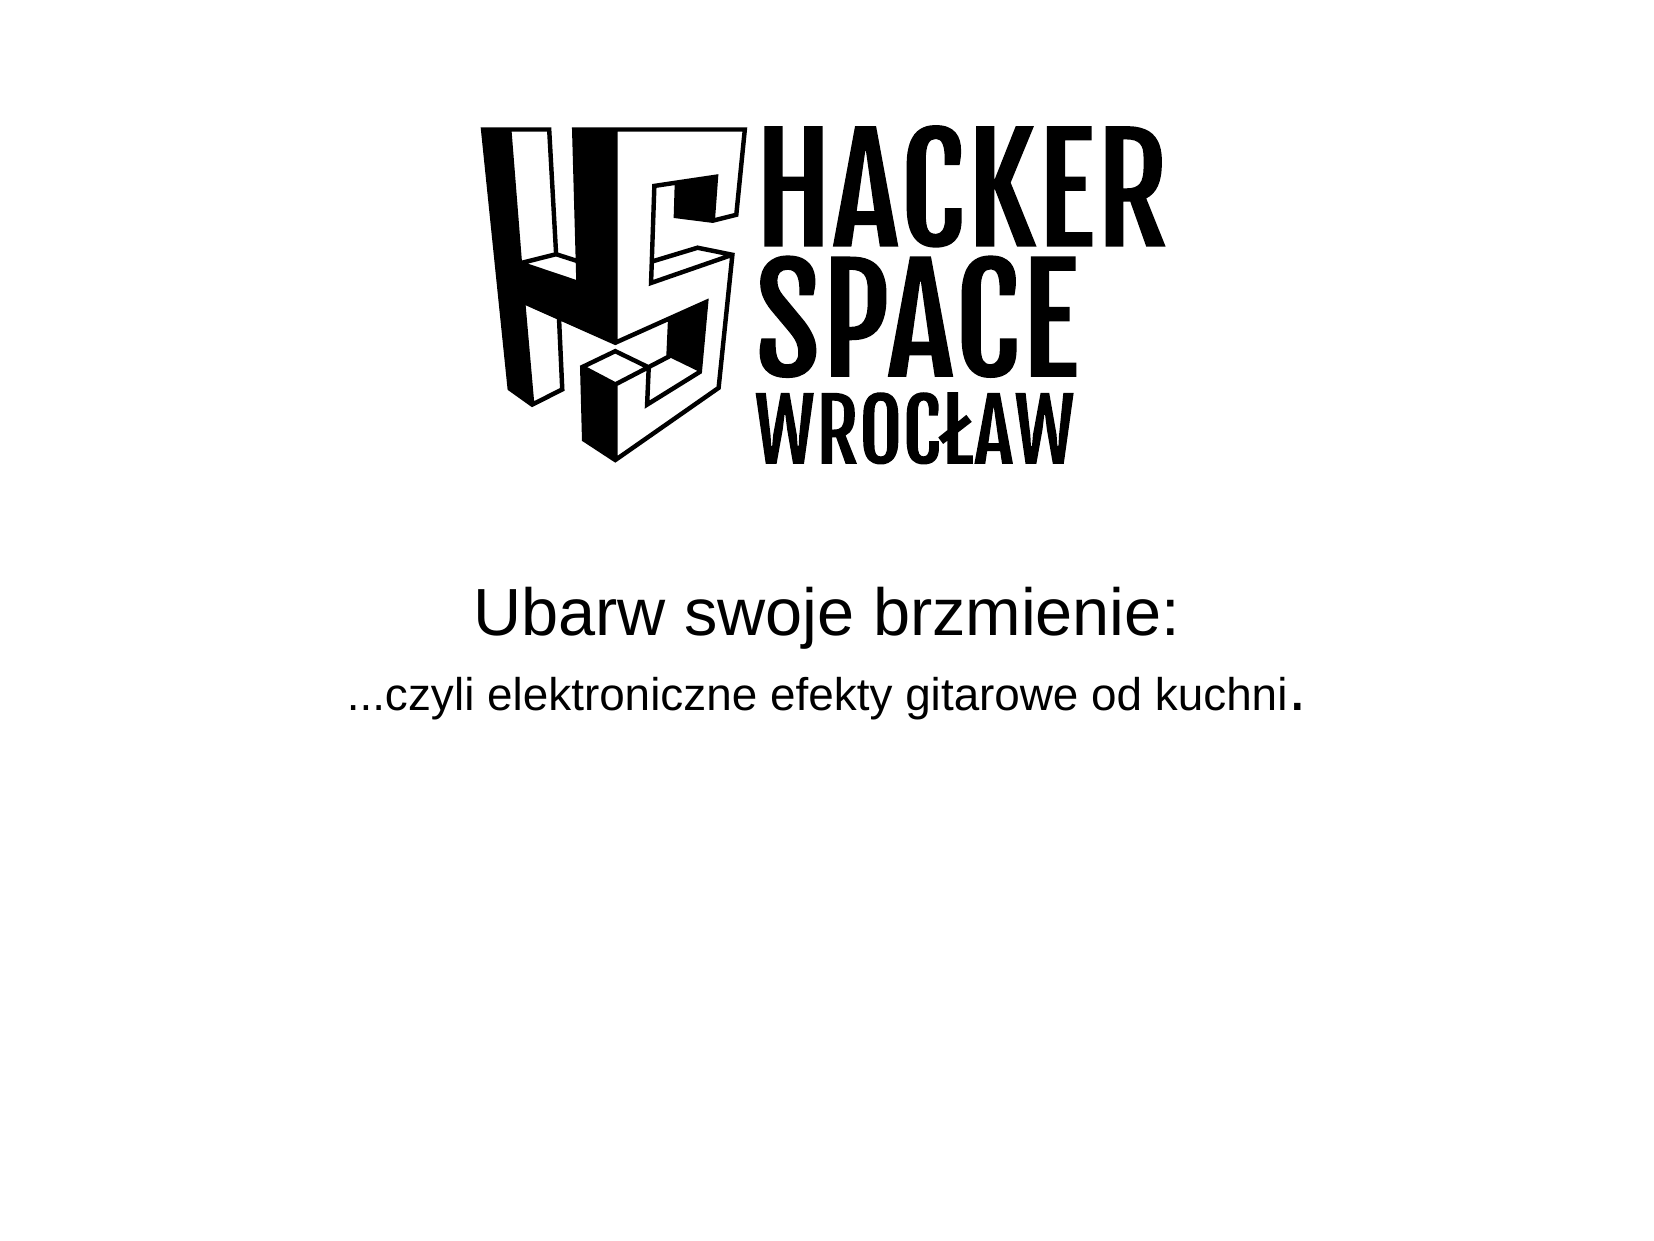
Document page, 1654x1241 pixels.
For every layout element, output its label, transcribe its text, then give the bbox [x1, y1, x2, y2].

picture [460, 35, 1194, 555]
subtitle Ubarw swoje brzmienie: ...czyli elektroniczne efekty gitarowe od kuchni. [82, 290, 1571, 1010]
